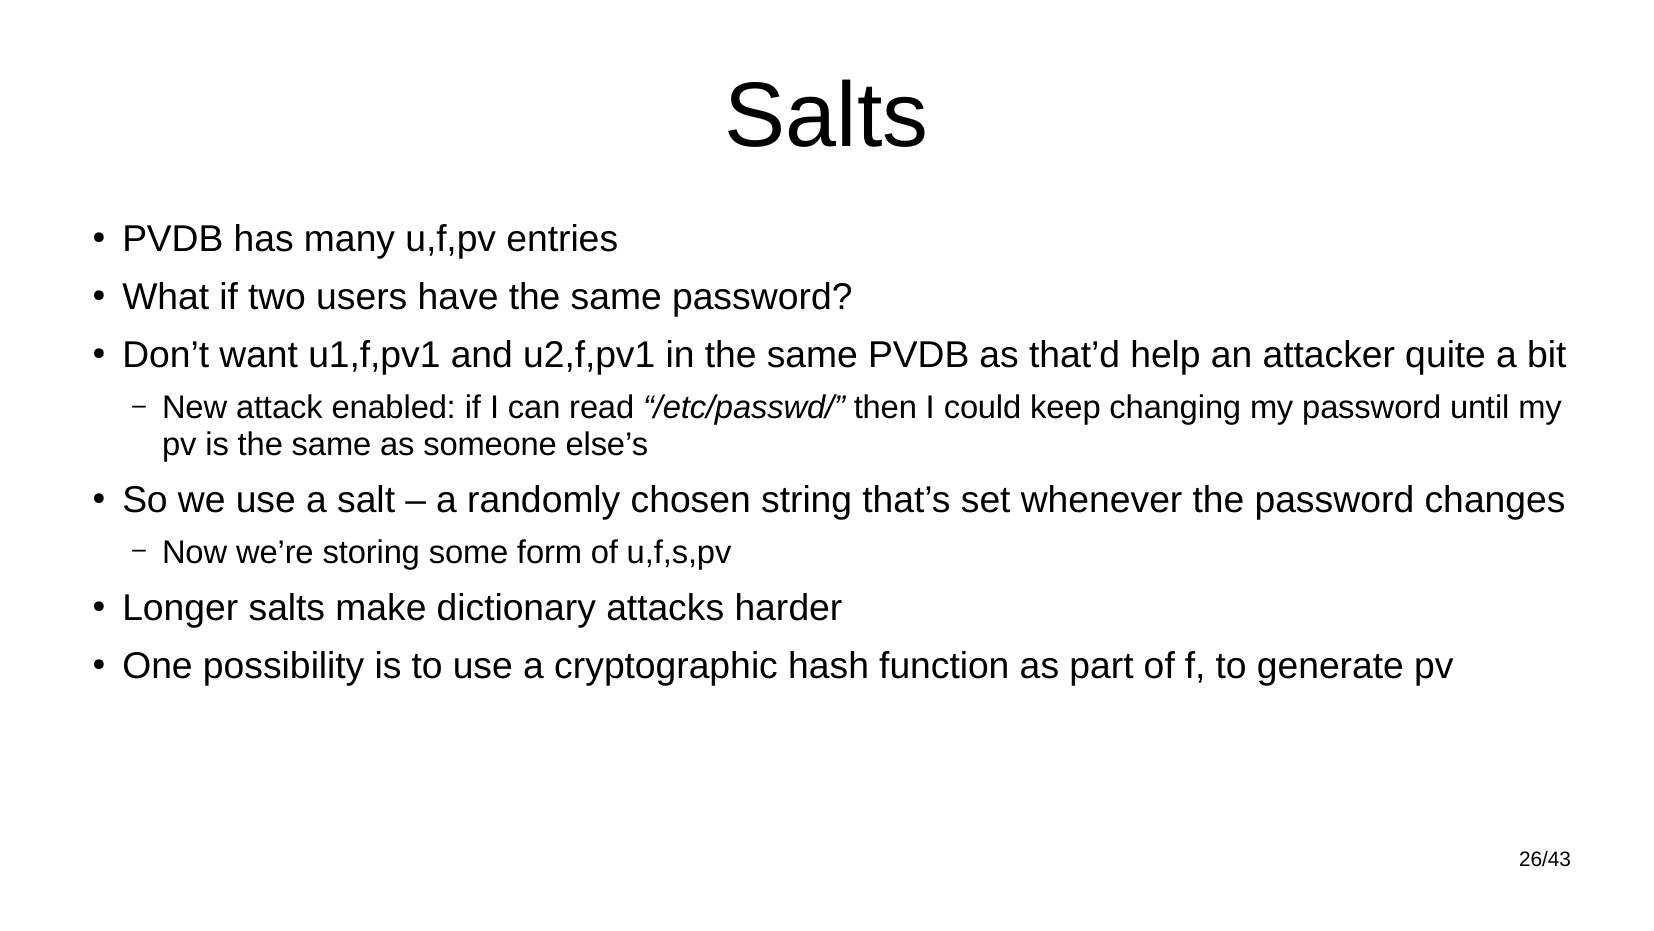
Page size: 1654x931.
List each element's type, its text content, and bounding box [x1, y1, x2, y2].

title Salts [82, 37, 1571, 193]
list PVDB has many u,f,pv entries What if two users have the same password? Don’t want u1,f,pv1 and u2,f,pv1 in the same PVDB as that’d help an attacker quite a bit New attack enabled: if I can read “/etc/passwd/” ​then I could keep changing my password until my pv is the same as someone else’s So we use a salt – a randomly chosen string that’s set whenever the password changes Now we’re storing some form of u,f,s,pv Longer salts make dictionary attacks harder One possibility is to use a cryptographic hash function as part of f, to generate pv [82, 217, 1571, 758]
